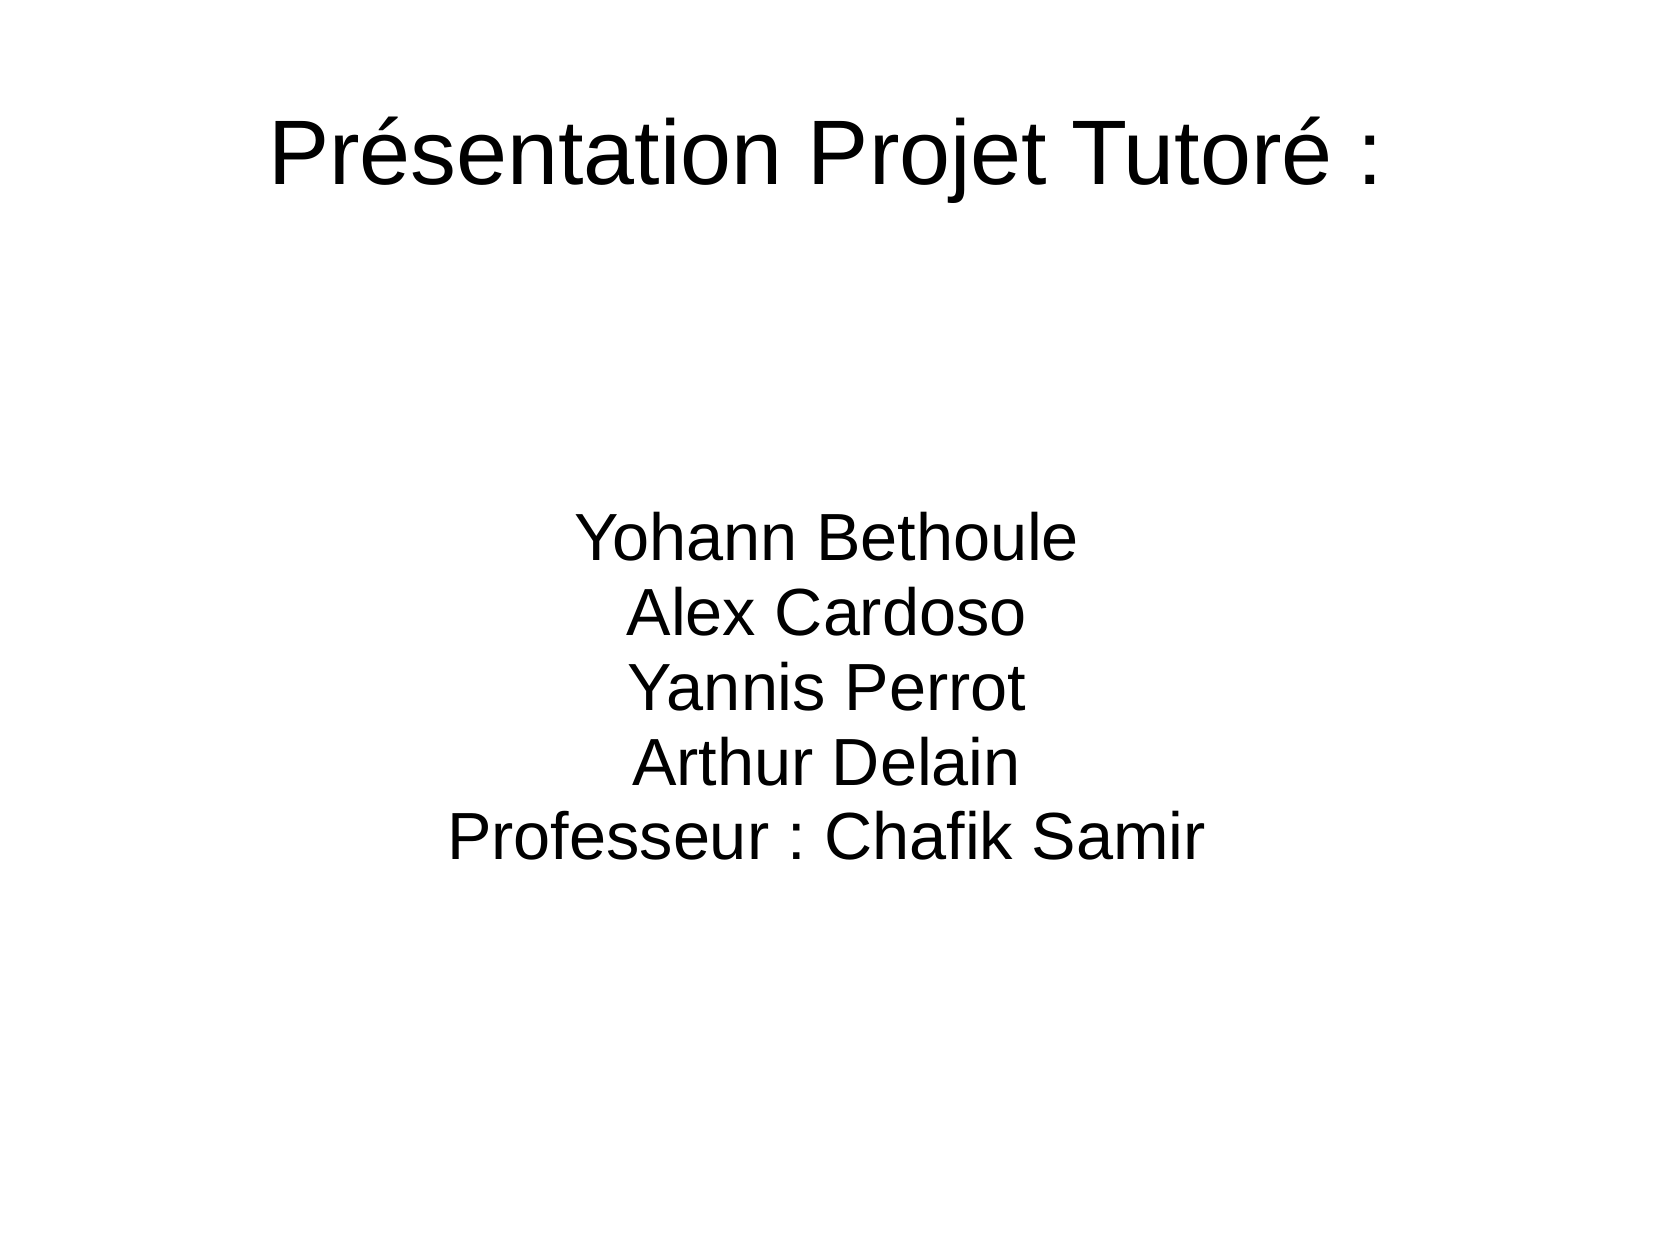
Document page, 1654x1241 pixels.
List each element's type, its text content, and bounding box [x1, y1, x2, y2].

title Présentation Projet Tutoré : [82, 49, 1571, 257]
subtitle Yohann Bethoule Alex Cardoso Yannis Perrot Arthur Delain Professeur : Chafik Samir [82, 290, 1571, 1010]
